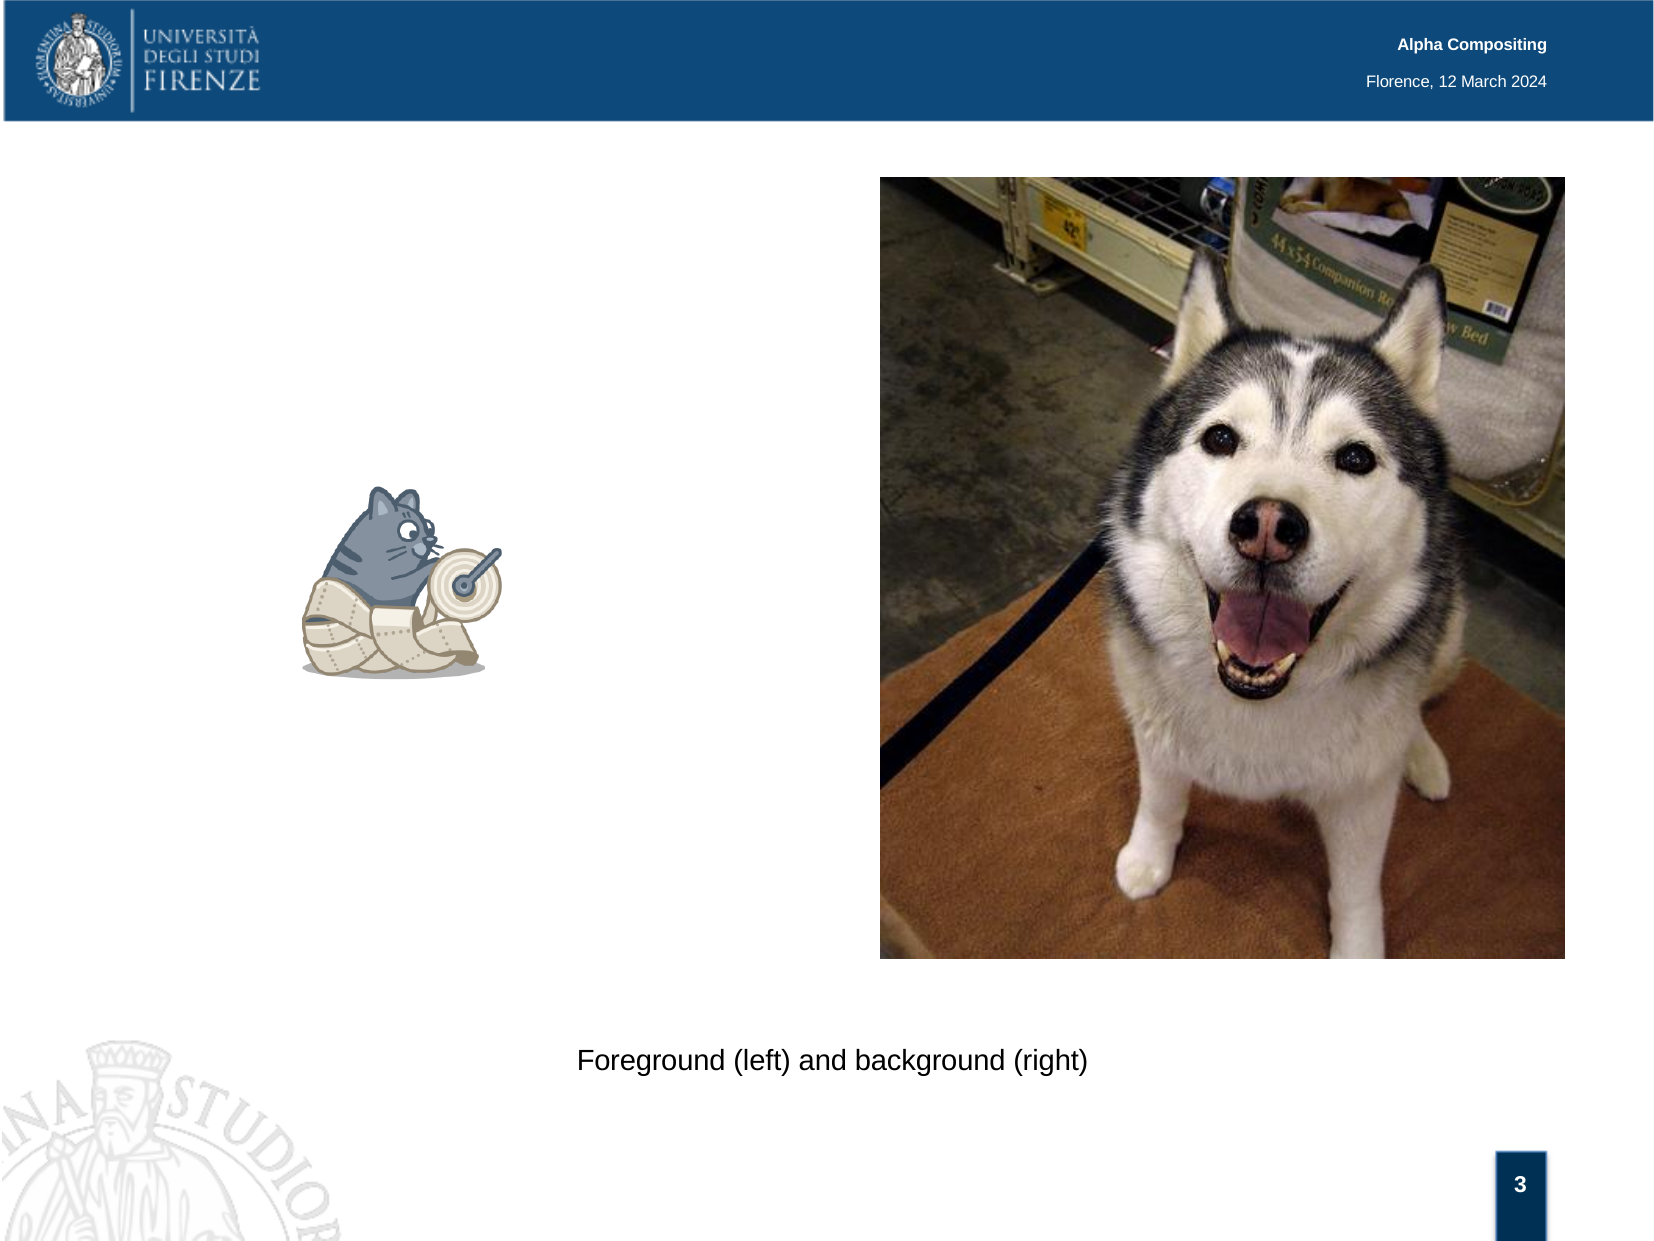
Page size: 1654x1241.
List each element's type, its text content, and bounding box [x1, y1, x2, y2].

picture [2, 0, 1654, 1241]
text_box Alpha Compositing Florence, 12 March 2024 [685, 24, 1548, 102]
text_box 3 [1505, 1160, 1536, 1208]
text_box Foreground (left) and background (right) [129, 1027, 1536, 1093]
